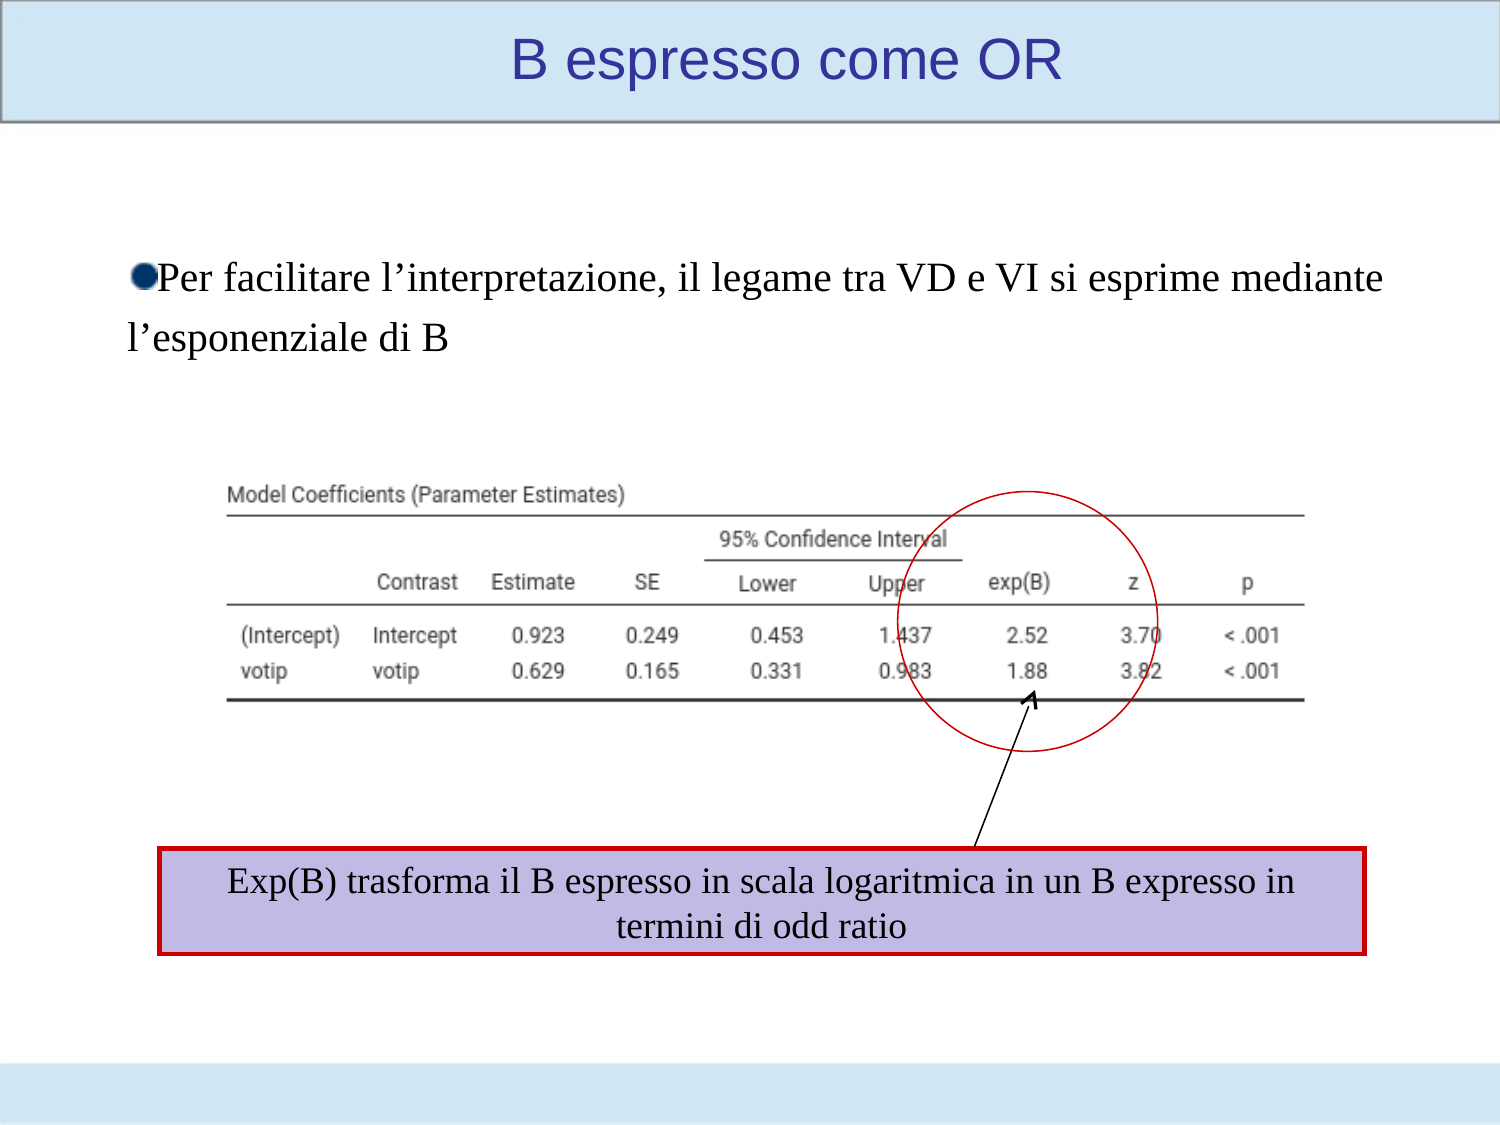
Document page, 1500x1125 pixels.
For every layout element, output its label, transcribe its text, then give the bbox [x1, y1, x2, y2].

title B espresso come OR [113, 0, 1463, 158]
text_box Exp(B) trasforma il B espresso in scala logaritmica in un B expresso in termini di odd ratio [159, 848, 1365, 954]
text_box Per facilitare l’interpretazione, il legame tra VD e VI si esprime mediante l’esponenziale di B [112, 231, 1400, 368]
picture [0, 0, 1500, 1125]
